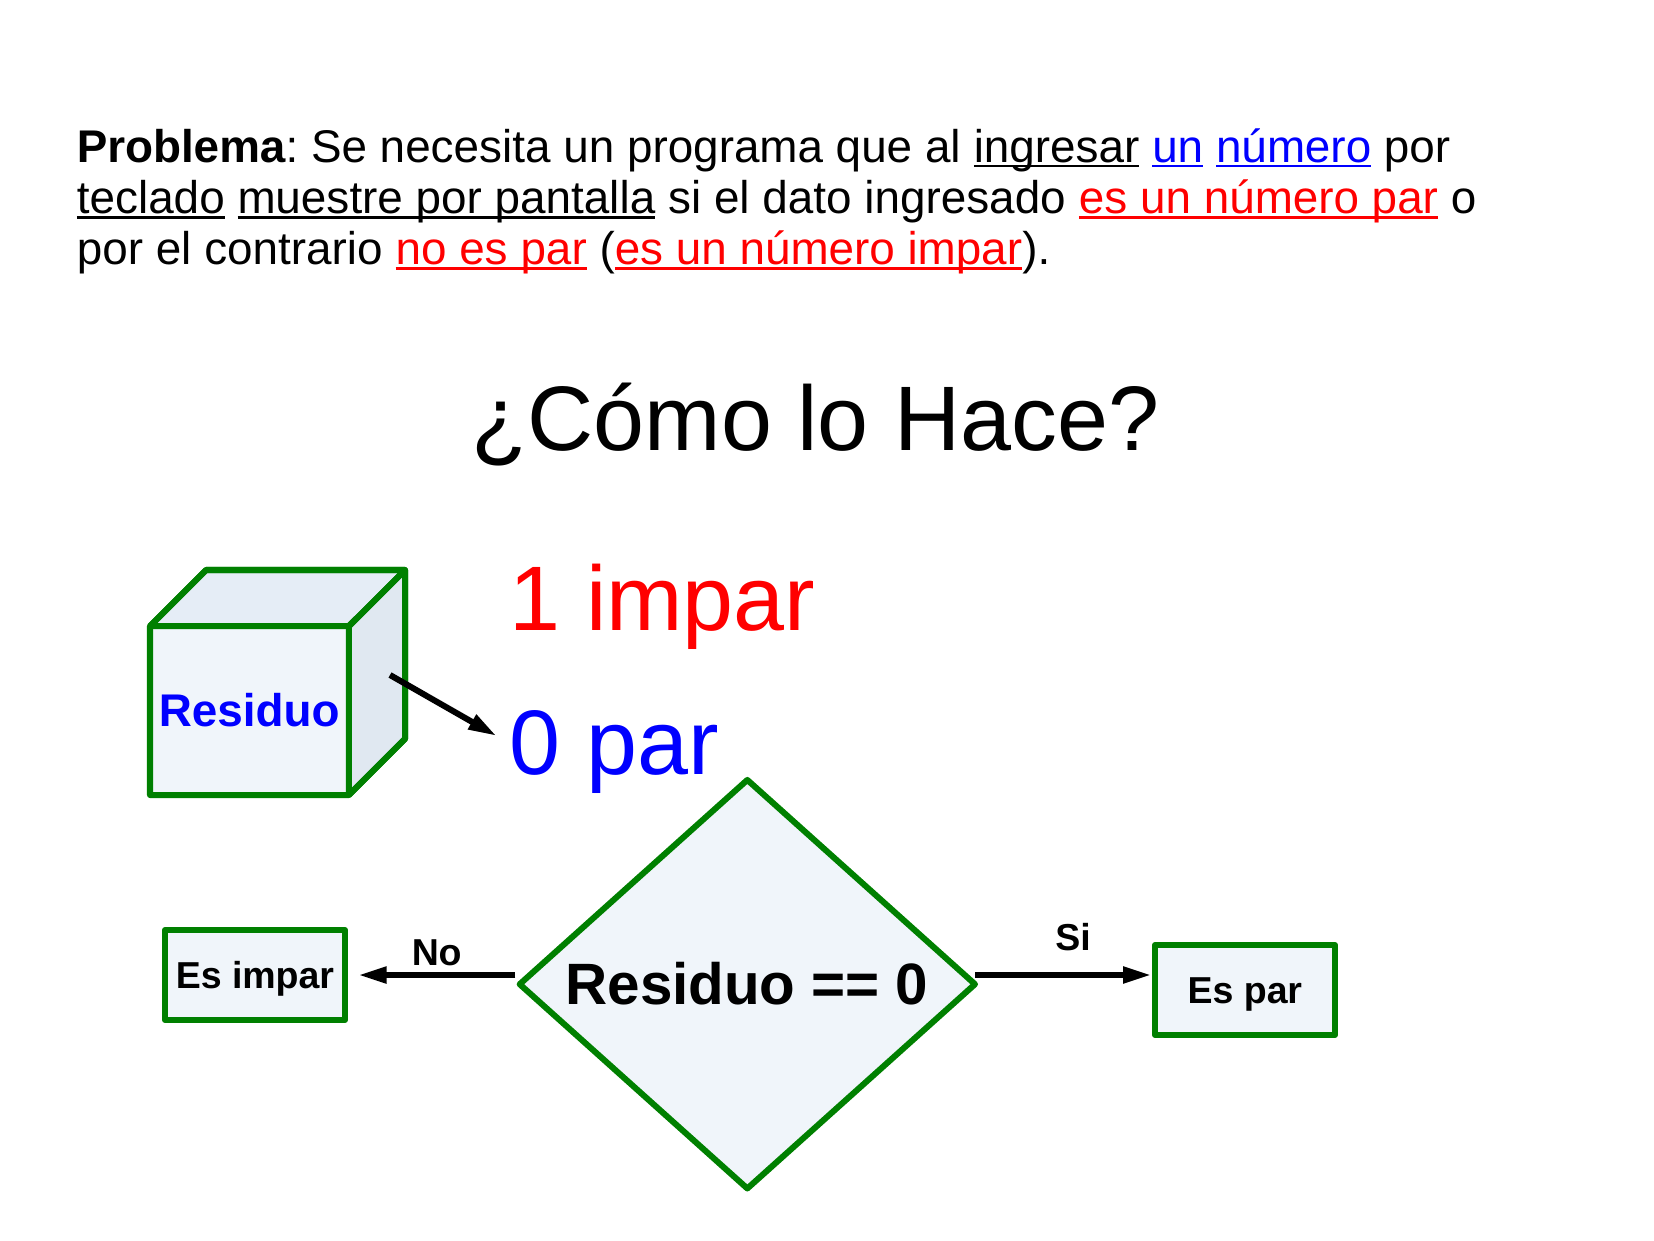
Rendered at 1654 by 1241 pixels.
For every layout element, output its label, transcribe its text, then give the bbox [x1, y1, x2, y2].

text_box Residuo [150, 627, 348, 796]
text_box Residuo == 0 [519, 854, 976, 1189]
subtitle Problema: Se necesita un programa que al ingresar un número por teclado muestre por pantalla si el dato ingresado es un número par o por el contrario no es par (es un número impar). [76, 105, 1510, 291]
title ¿Cómo lo Hace? [71, 315, 1561, 523]
text_box No [397, 915, 496, 990]
text_box Si [1040, 900, 1126, 975]
text_box 1 impar 0 par [495, 488, 841, 854]
text_box Es impar [165, 930, 346, 1021]
text_box Es par [1155, 945, 1336, 1036]
